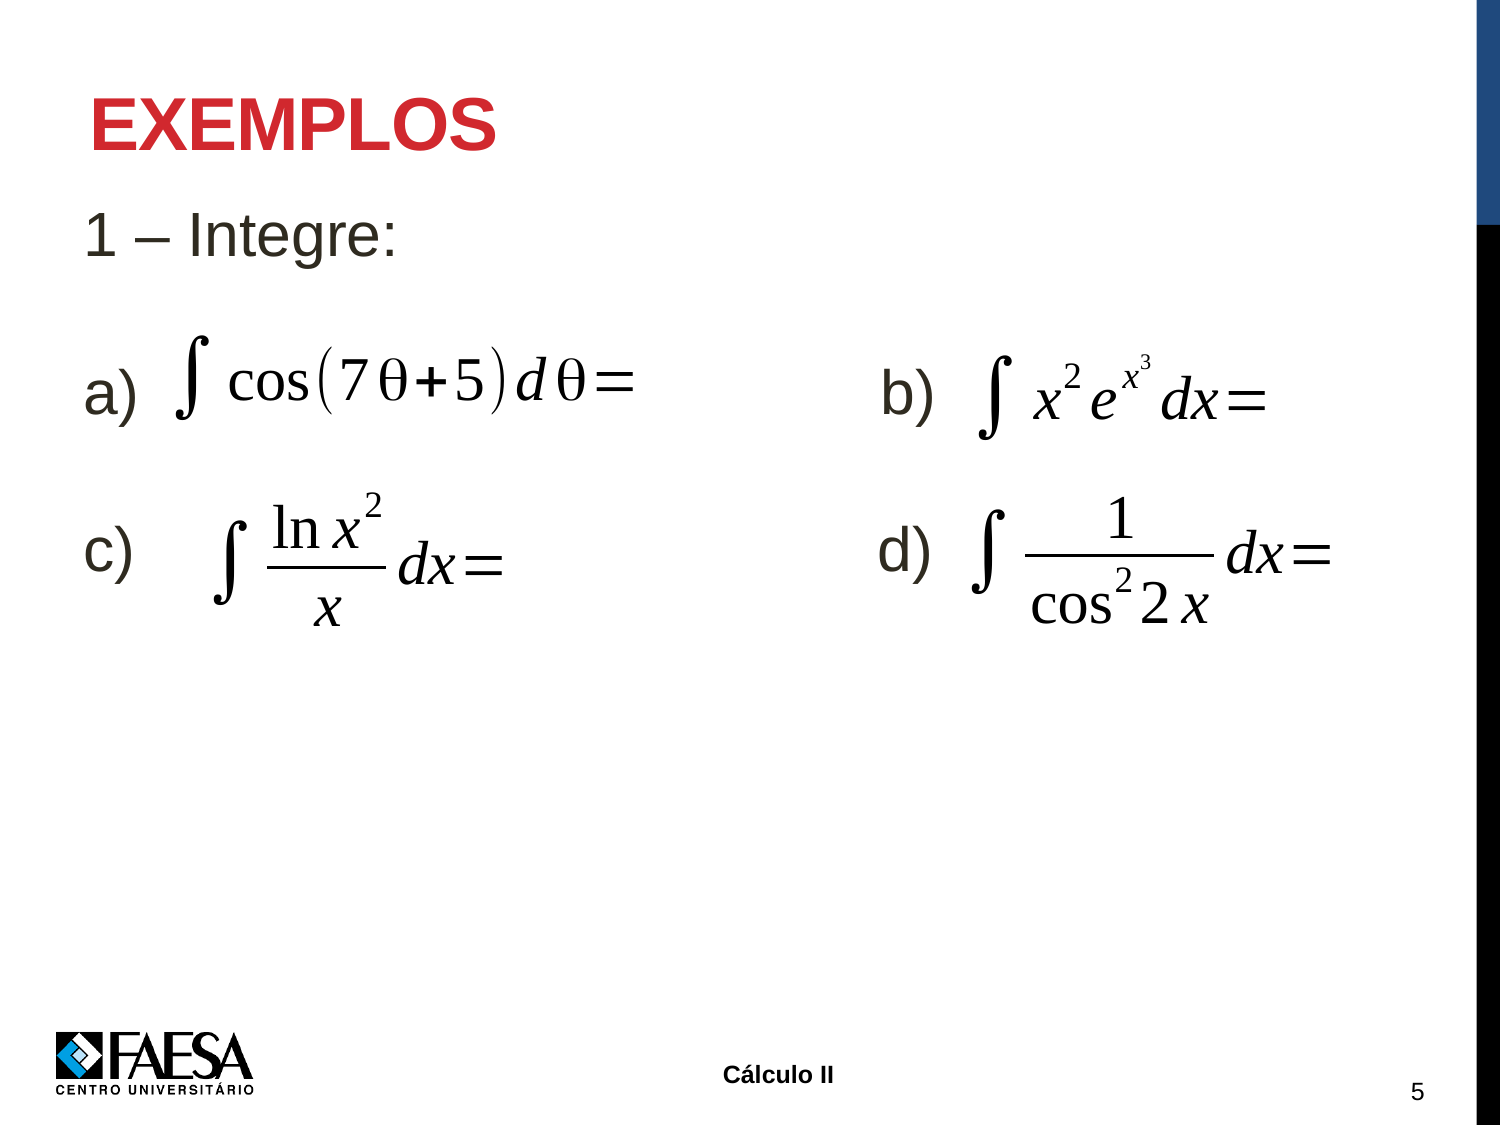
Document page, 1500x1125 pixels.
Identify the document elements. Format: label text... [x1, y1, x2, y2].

text_box 1 – Integre: a) b) c) d) [68, 186, 1345, 667]
chart [963, 349, 1283, 445]
text_box <número> [1299, 1052, 1425, 1113]
picture [39, 1015, 269, 1111]
chart [198, 484, 520, 641]
chart [956, 481, 1349, 638]
text_box Exemplos [75, 24, 1382, 173]
